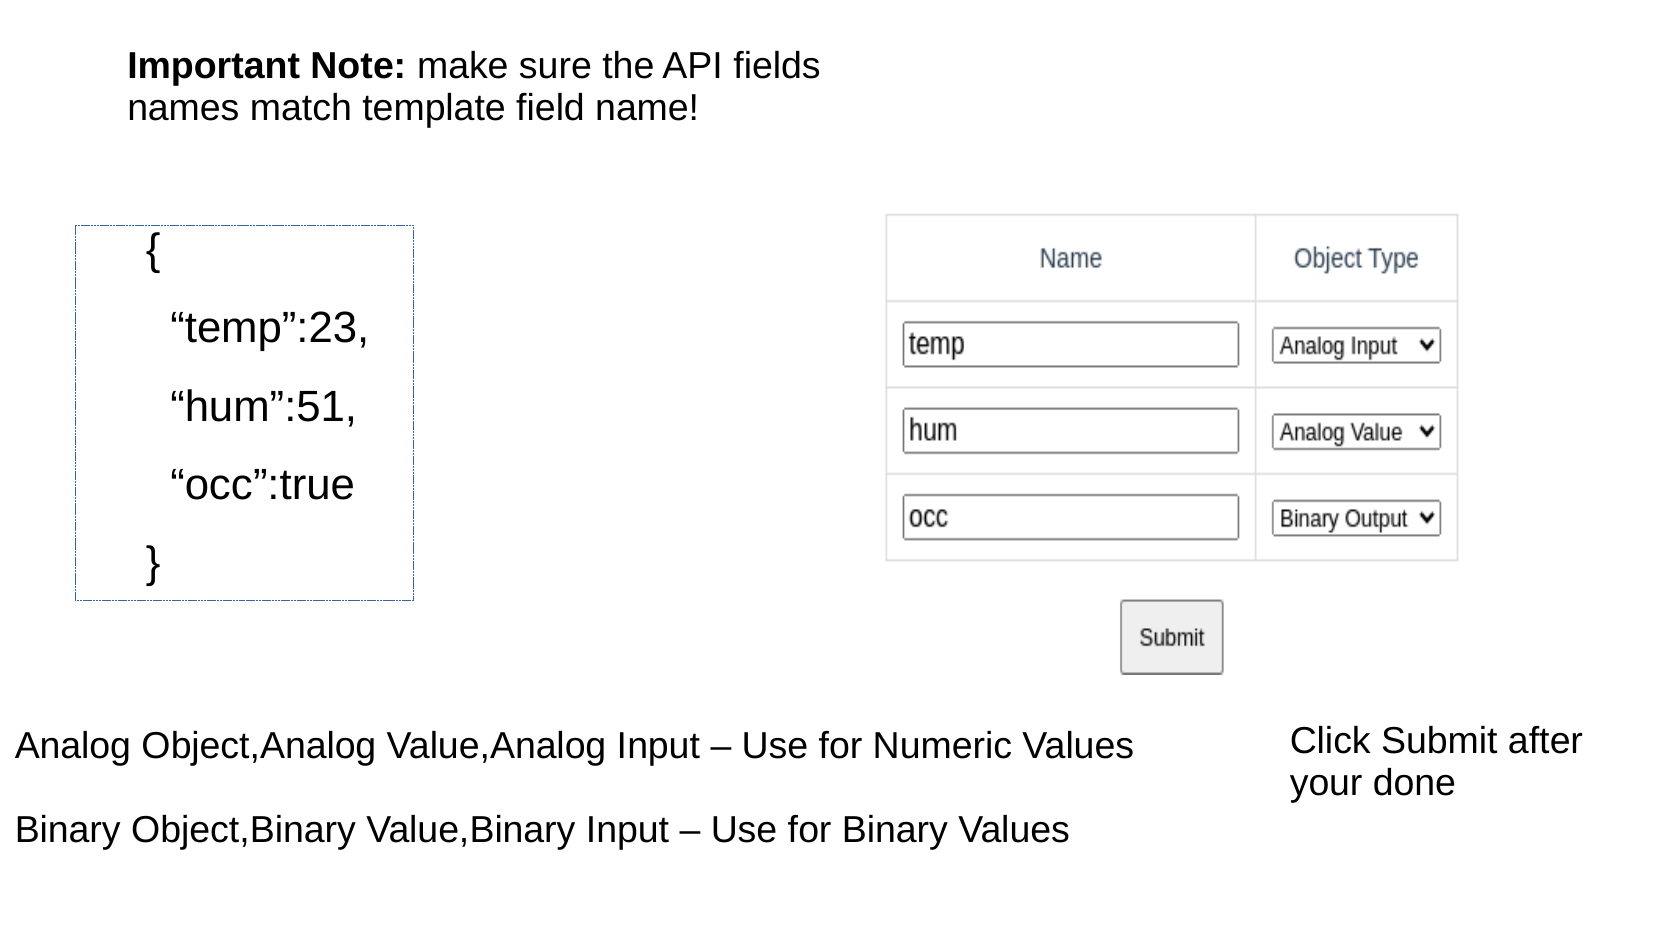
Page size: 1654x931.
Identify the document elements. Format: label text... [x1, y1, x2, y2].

text_box Click Submit after your done [1275, 712, 1613, 931]
text_box Analog Object,Analog Value,Analog Input – Use for Numeric Values Binary Object,Binary Value,Binary Input – Use for Binary Values [0, 717, 1201, 901]
picture [831, 149, 1576, 676]
list { “temp”:23, “hum”:51, “occ”:true } [75, 225, 414, 601]
text_box Important Note: make sure the API fields names match template field name! [112, 37, 863, 221]
